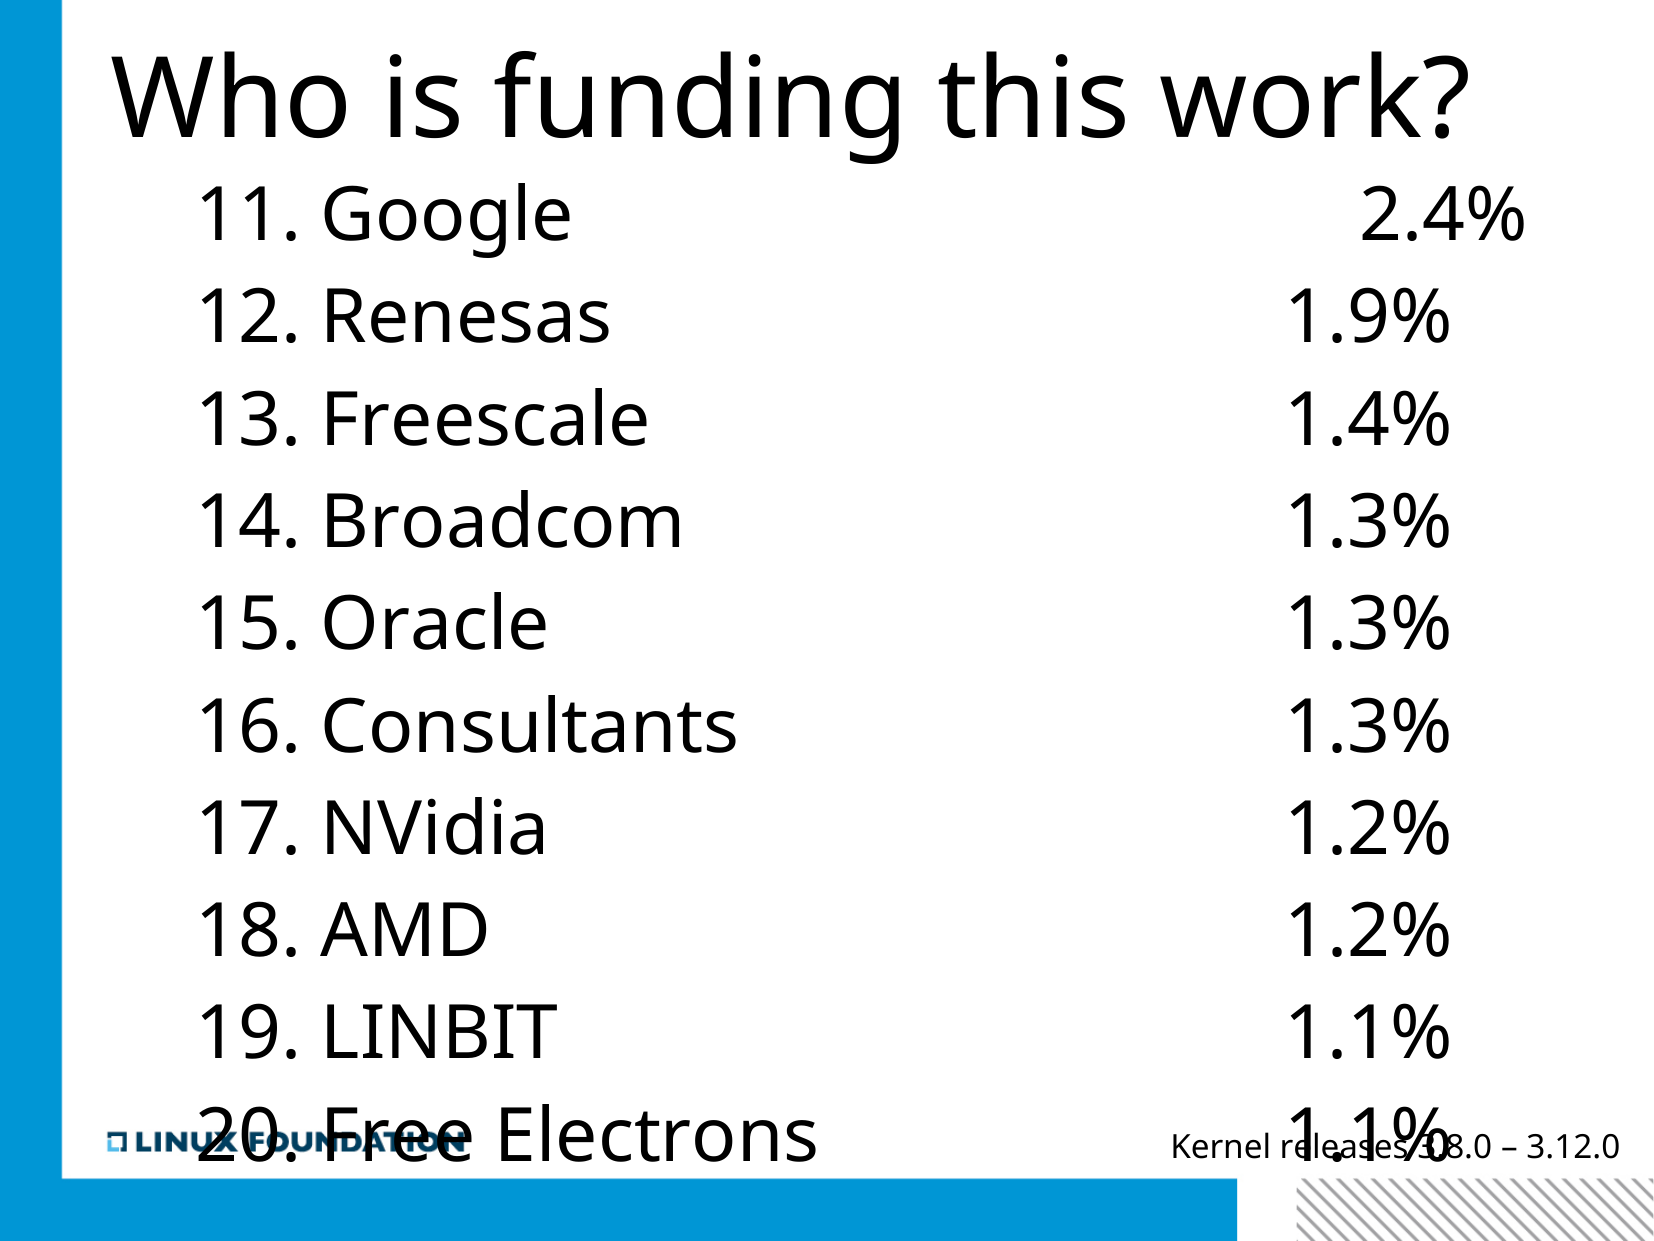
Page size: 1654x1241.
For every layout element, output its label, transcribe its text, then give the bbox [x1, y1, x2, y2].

text_box Kernel releases 3.8.0 – 3.12.0 [1155, 1115, 1638, 1170]
picture [62, 0, 1654, 1241]
text_box 11. Google 2.4% 12. Renesas 1.9% 13. Freescale 1.4% 14. Broadcom 1.3% 15. Oracle 1.3% 16. Consultants 1.3% 17. NVidia 1.2% 18. AMD 1.2% 19. LINBIT 1.1% 20. Free Electrons 1.1% [180, 152, 1471, 1068]
text_box Who is funding this work? [95, 10, 1558, 160]
